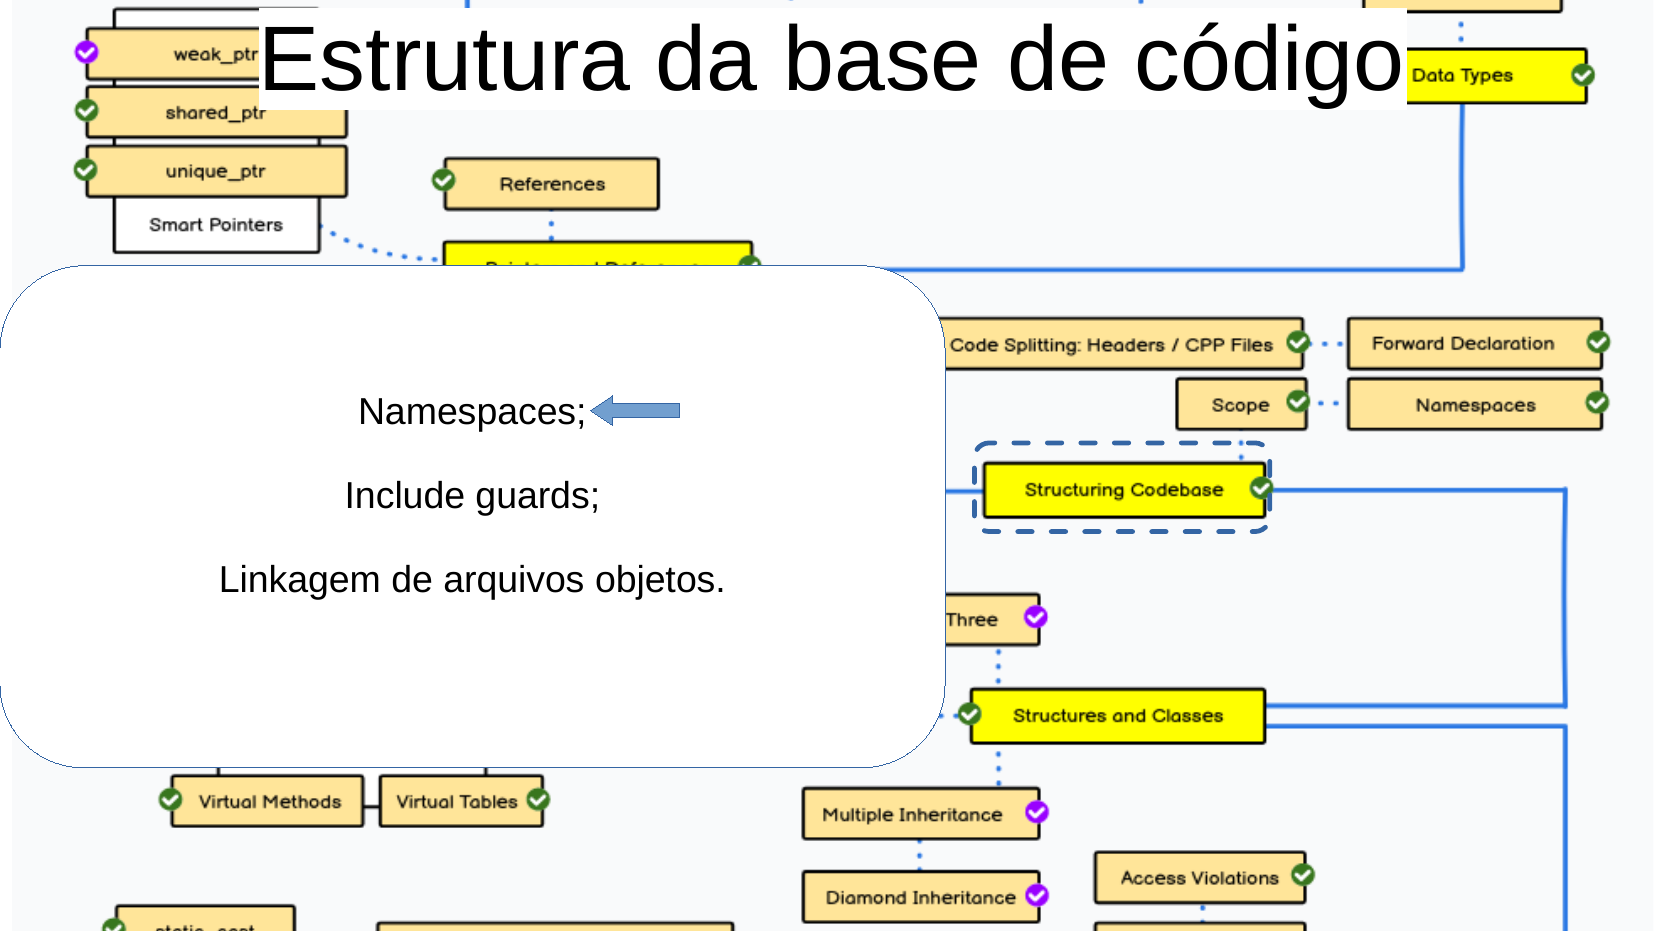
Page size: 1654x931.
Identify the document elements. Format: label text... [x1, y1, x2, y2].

text_box Namespaces; Include guards; Linkagem de arquivos objetos. [0, 265, 946, 768]
text_box [590, 395, 680, 426]
title Estrutura da base de código [88, 0, 1577, 119]
picture [12, 0, 1654, 931]
